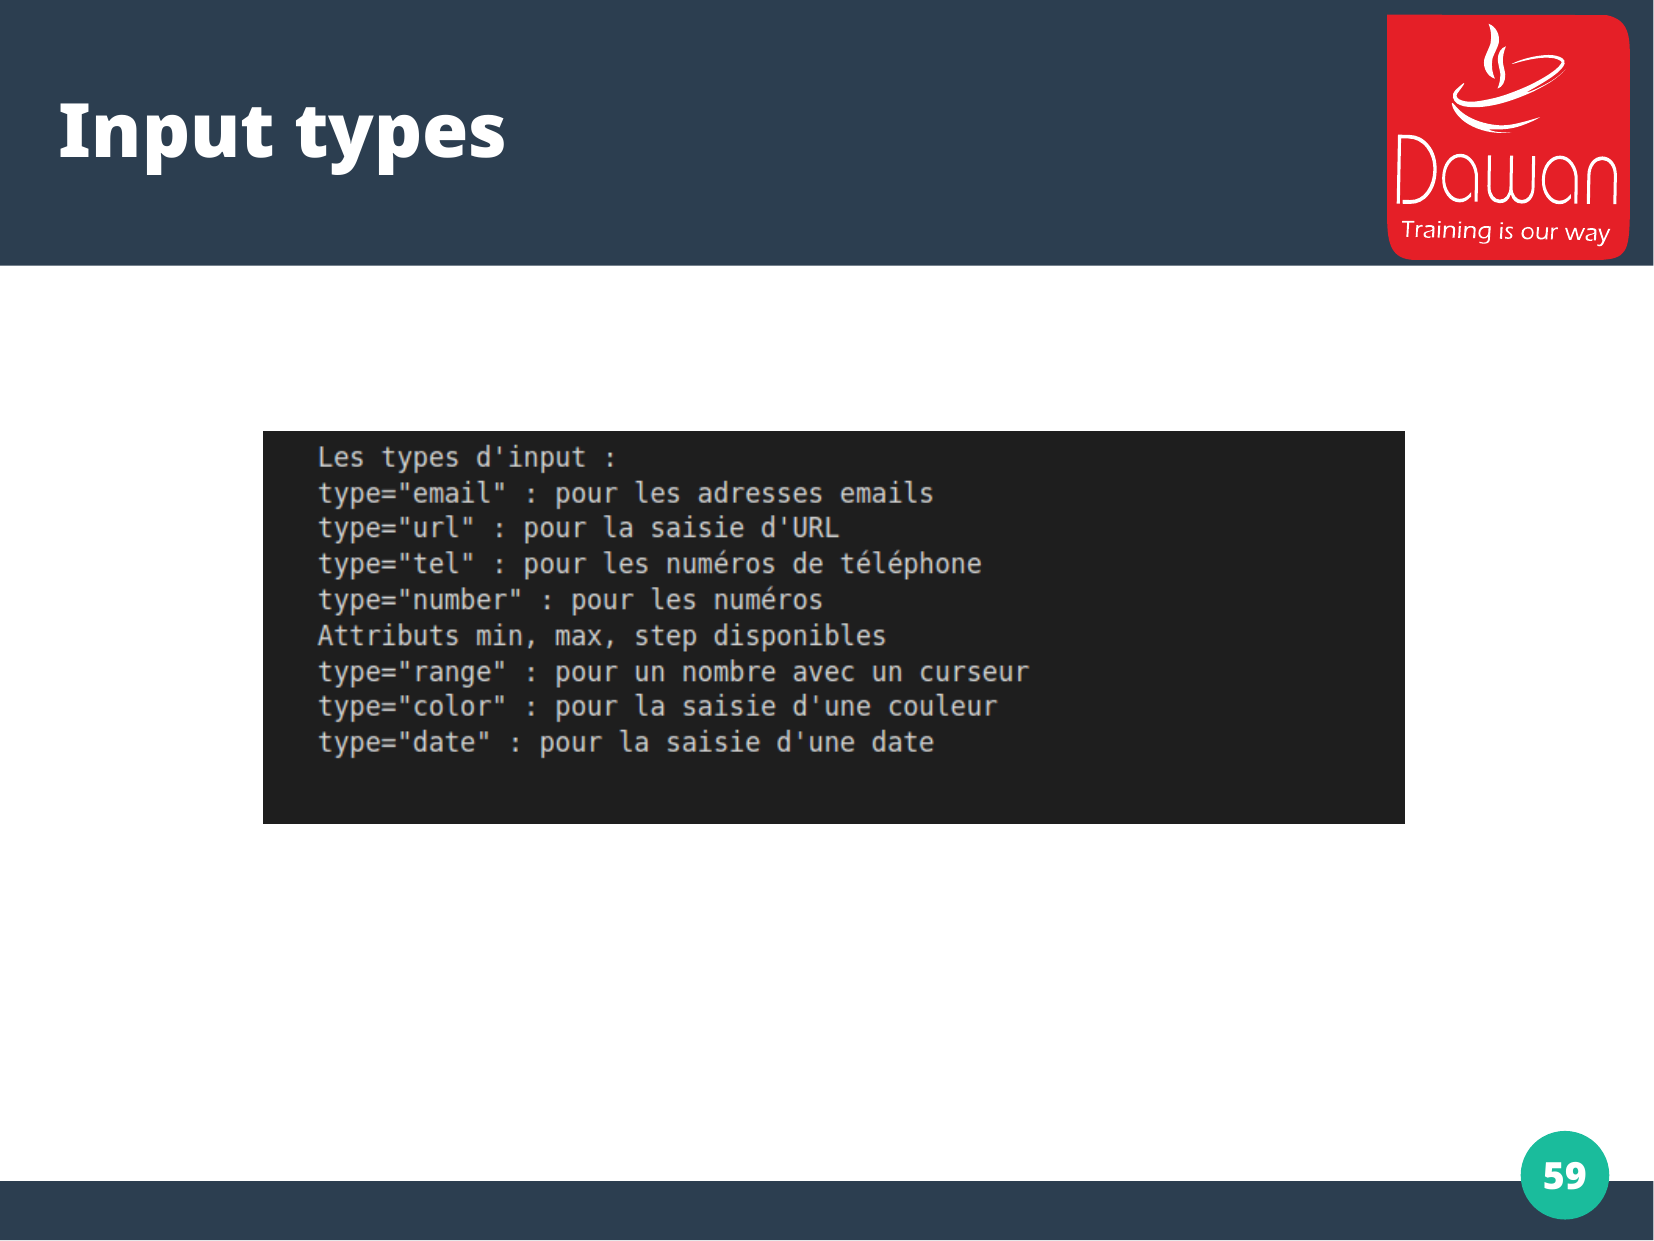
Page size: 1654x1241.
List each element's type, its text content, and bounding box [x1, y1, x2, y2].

picture [1387, 14, 1630, 260]
title Input types [59, 49, 1387, 207]
picture [263, 431, 1405, 824]
